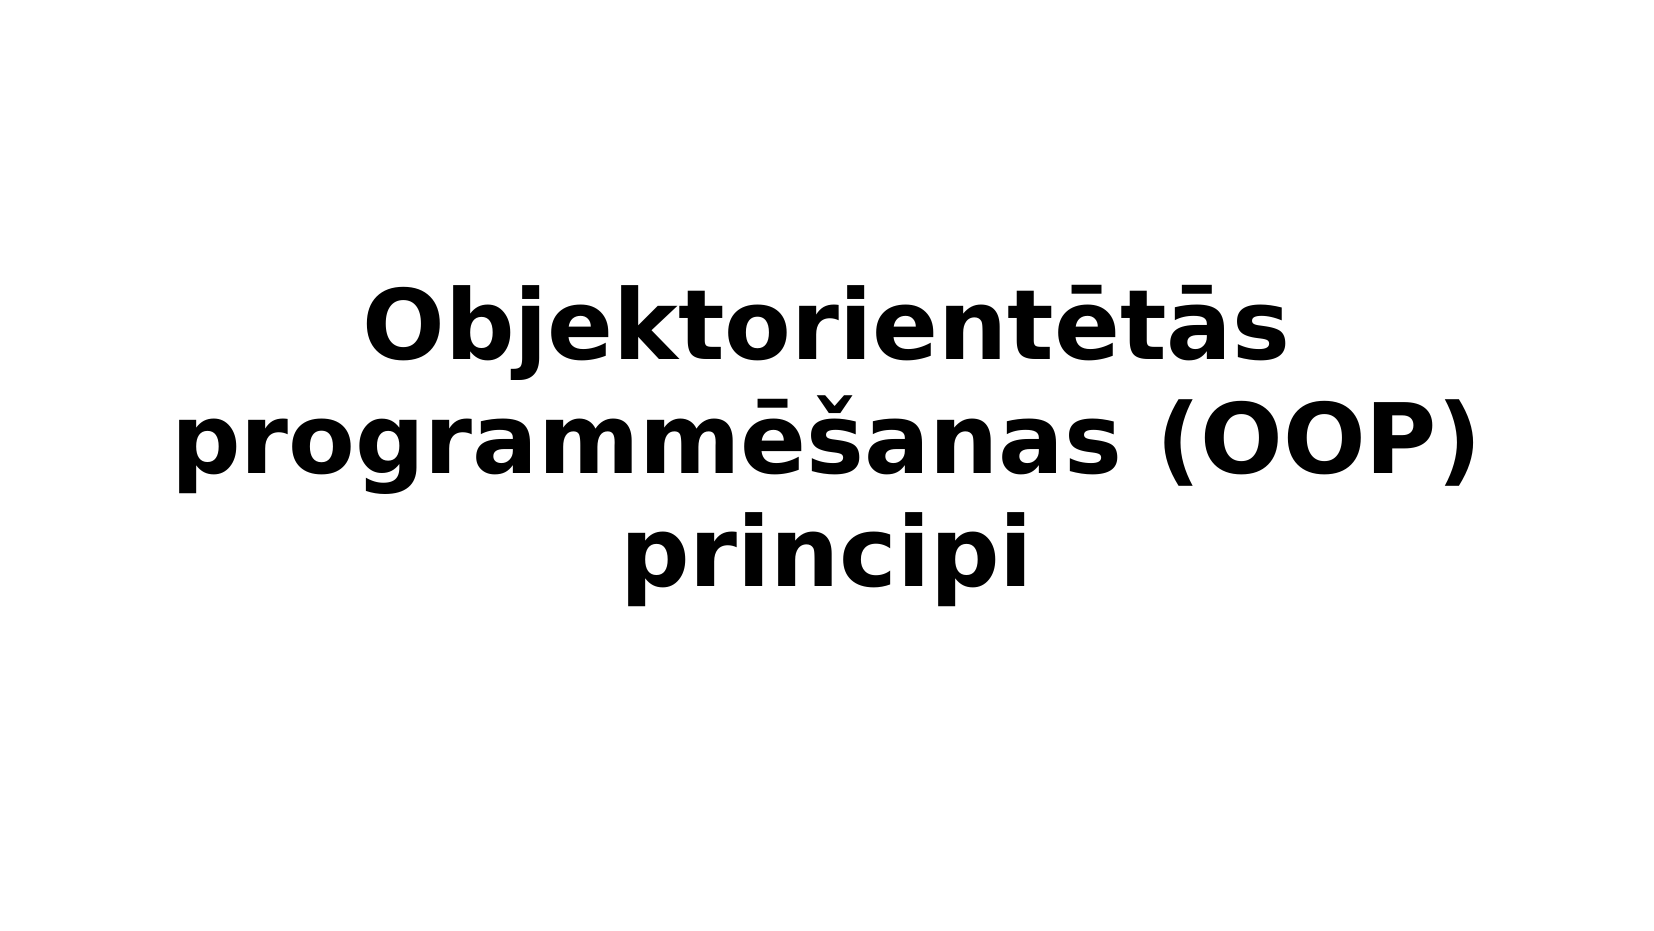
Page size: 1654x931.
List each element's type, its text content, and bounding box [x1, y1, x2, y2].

title Objektorientētās programmēšanas (OOP) principi [82, 269, 1571, 610]
